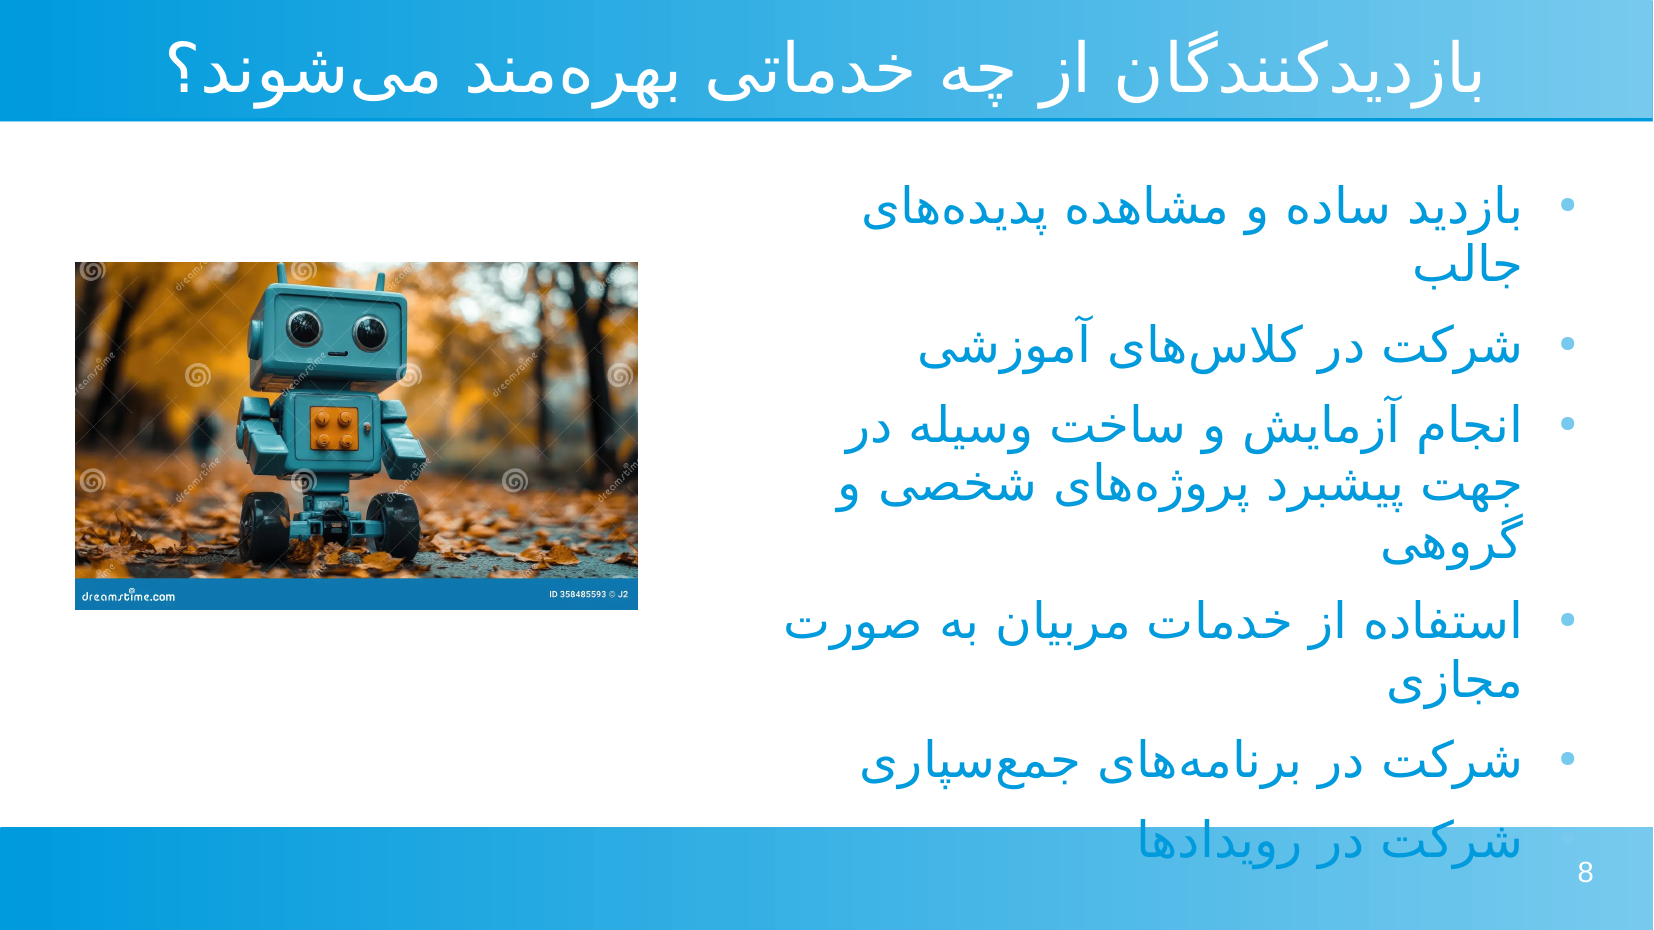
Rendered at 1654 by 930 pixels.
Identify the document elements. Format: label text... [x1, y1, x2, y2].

title بازدیدکنندگان از چه خدماتی بهره‌مند می‌شوند؟ [58, 19, 1594, 118]
list بازدید ساده و مشاهده پدیده‌های جالب شرکت در کلاس‌های آموزشی انجام آزمایش و ساخت وسیله در جهت پیشبرد پروژه‌های شخصی و گروهی استفاده از خدمات مربیان به صورت مجازی شرکت در برنامه‌های جمع‌سپاری شرکت در رویدادها [750, 177, 1595, 768]
picture [75, 262, 638, 610]
